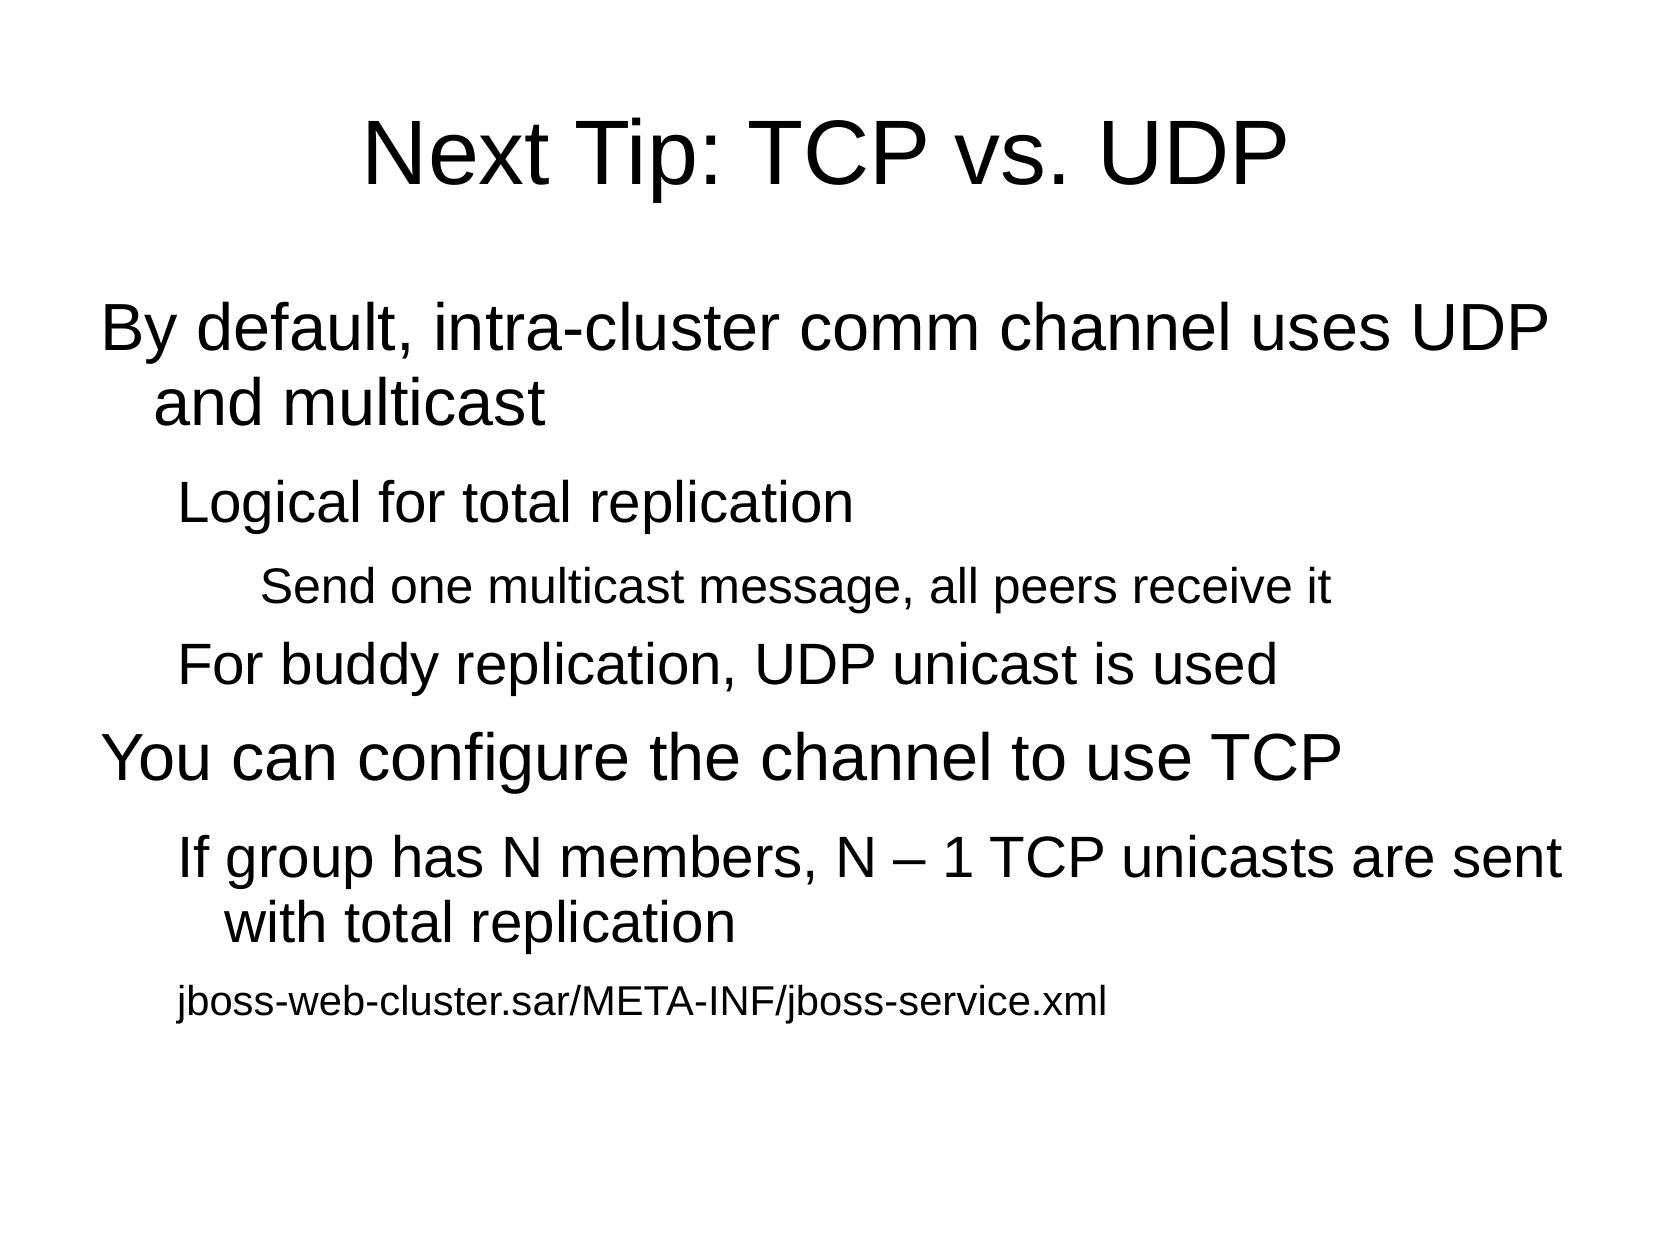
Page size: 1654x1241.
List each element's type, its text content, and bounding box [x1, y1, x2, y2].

title Next Tip: TCP vs. UDP [82, 49, 1571, 257]
list By default, intra-cluster comm channel uses UDP and multicast Logical for total replication Send one multicast message, all peers receive it For buddy replication, UDP unicast is used You can configure the channel to use TCP If group has N members, N – 1 TCP unicasts are sent with total replication jboss-web-cluster.sar/META-INF/jboss-service.xml [82, 290, 1571, 1109]
